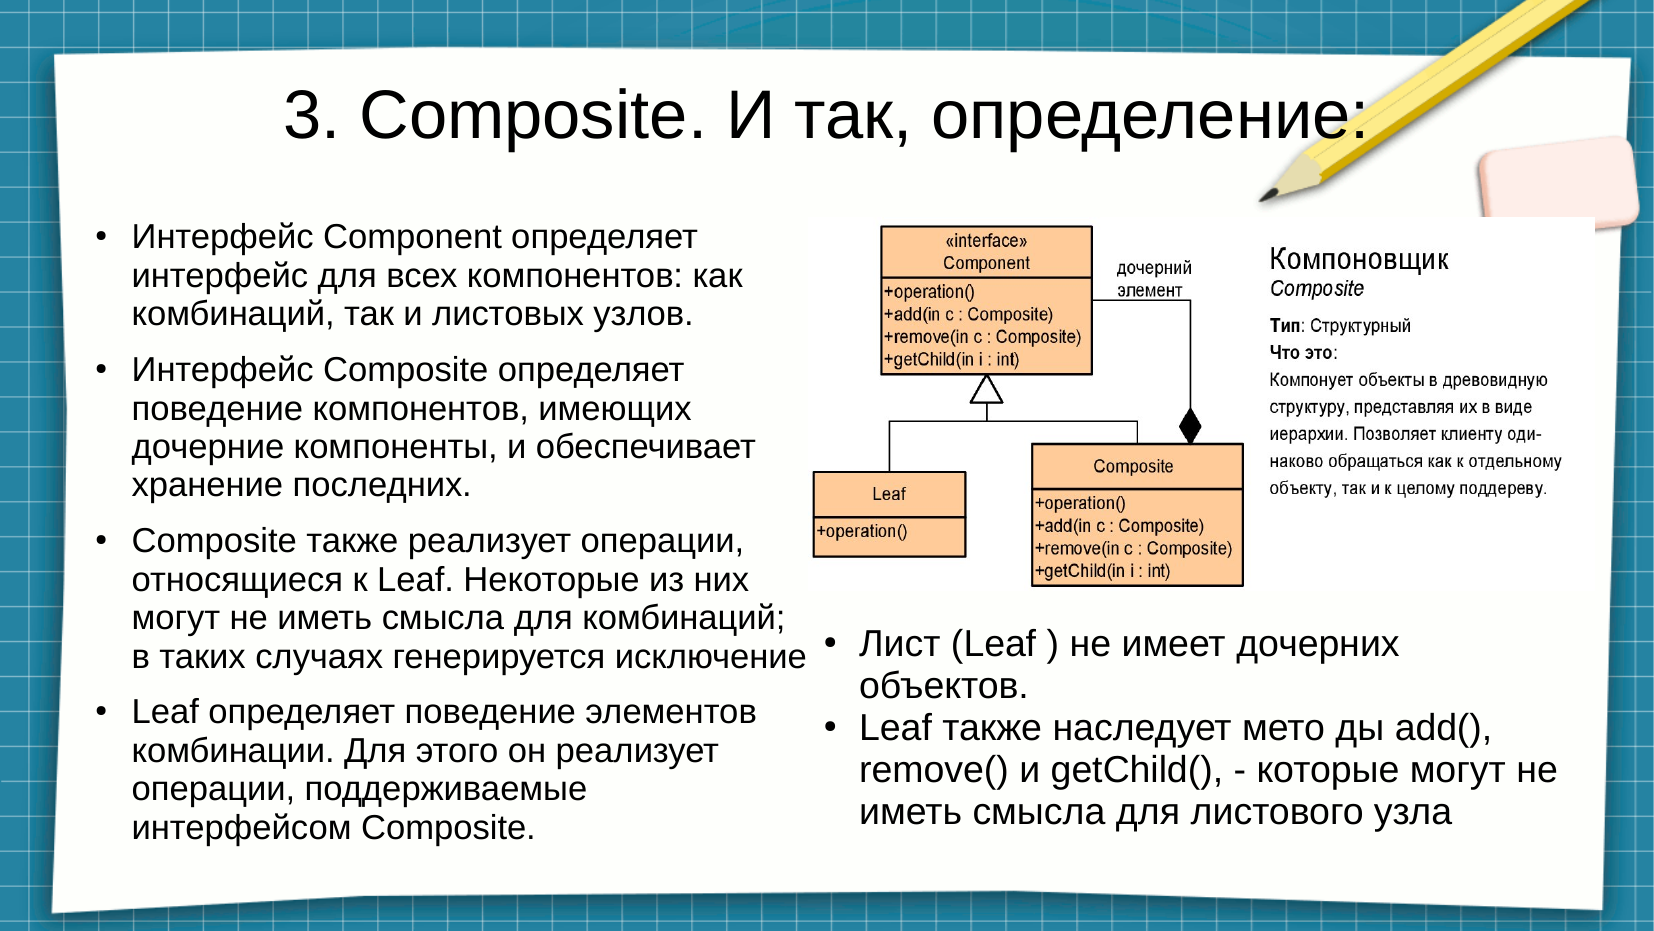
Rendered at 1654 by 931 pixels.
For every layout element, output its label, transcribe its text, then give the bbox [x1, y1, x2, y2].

title 3. Composite. И так, определение: [82, 37, 1571, 193]
list Интерфейс Component определяет интерфейс для всех компонентов: как комбинаций, так и листовых узлов. Интерфейс Composite определяет поведение компонентов, имеющих дочерние компоненты, и обеспечивает хранение последних. Composite также реализует операции, относящиеся к Leaf. Некоторые из них могут не иметь смысла для комбинаций; в таких случаях генерируется исключение Leaf определяет поведение элементов комбинации. Для этого он реализует операции, поддерживаемые интерфейсом Composite. [82, 217, 809, 886]
picture [0, 0, 1654, 931]
text_box Лист (Leaf ) не имеет дочерних объектов. Leaf также наследует мето ды add(), remove() и getChild(), - которые могут не иметь смысла для листового узла [808, 615, 1595, 798]
